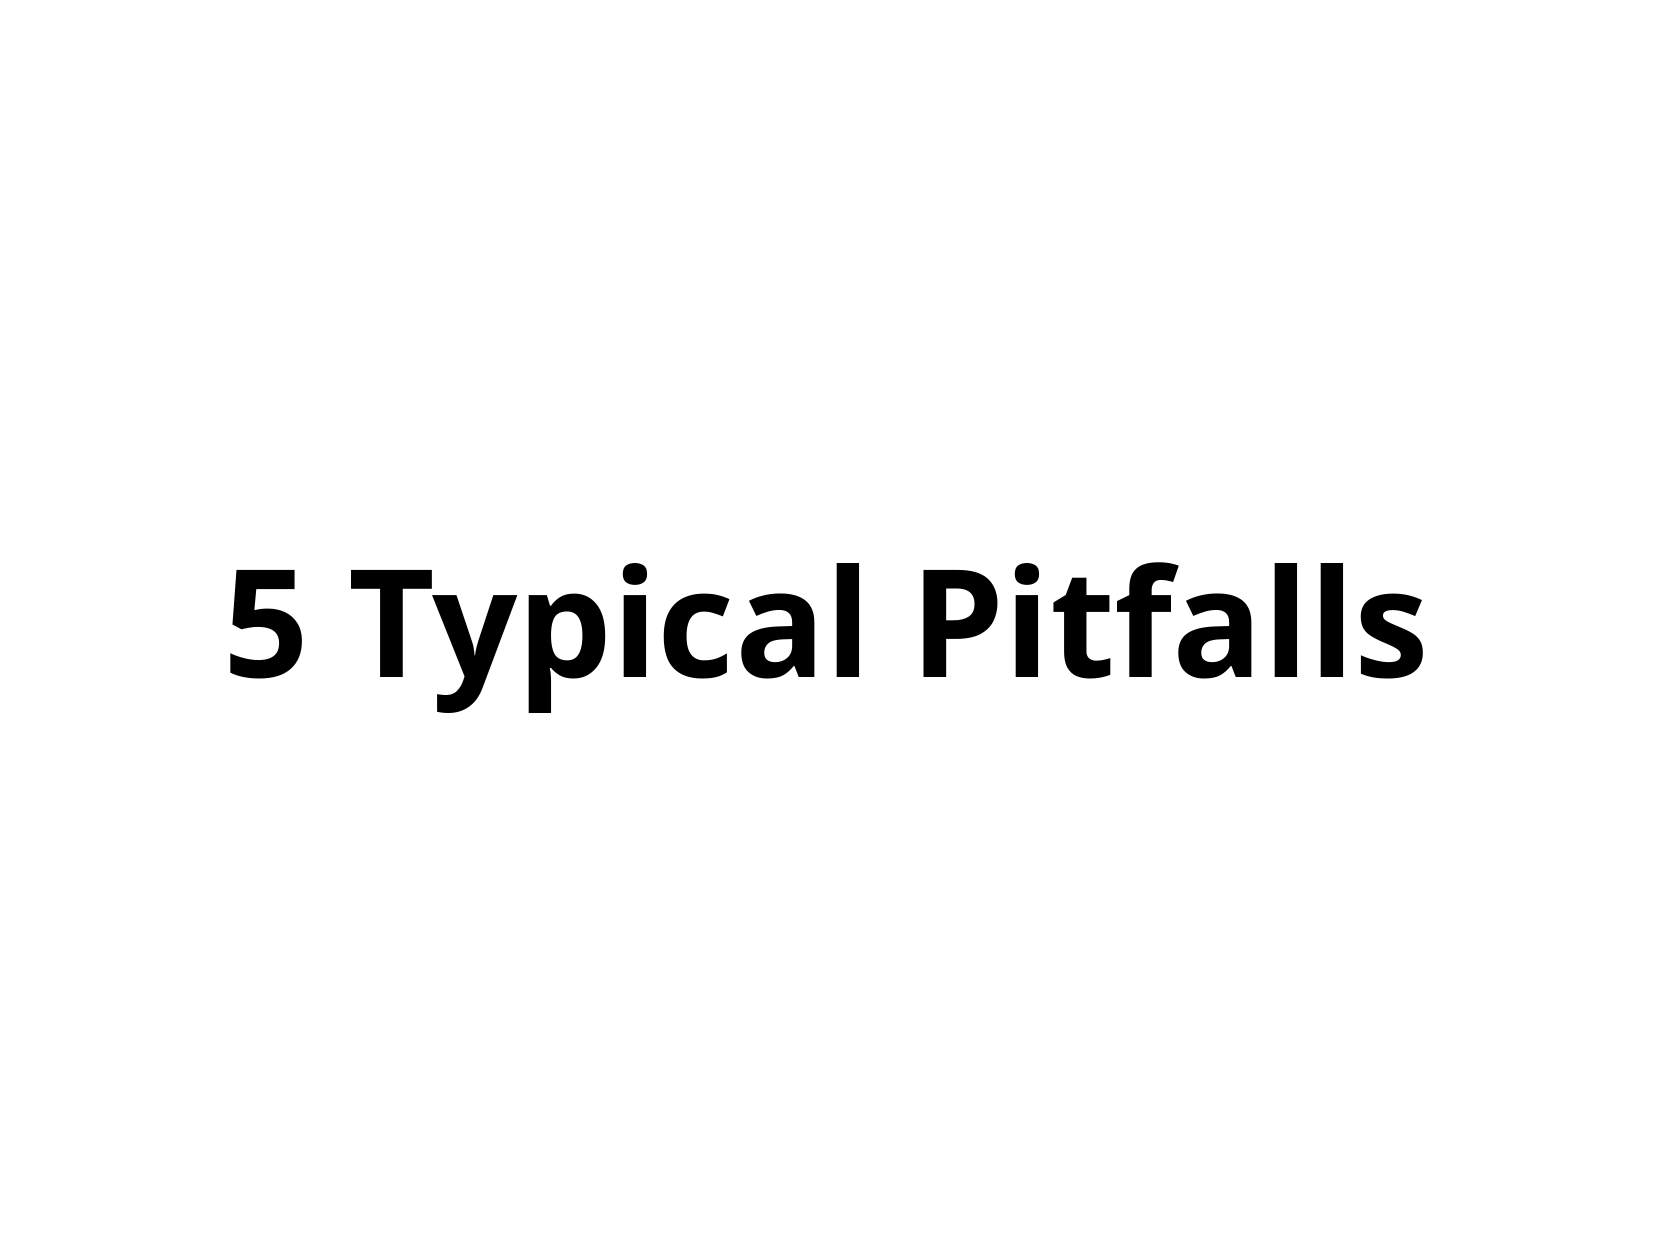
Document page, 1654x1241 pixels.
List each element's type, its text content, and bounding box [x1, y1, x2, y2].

title 5 Typical Pitfalls [59, 57, 1595, 1182]
